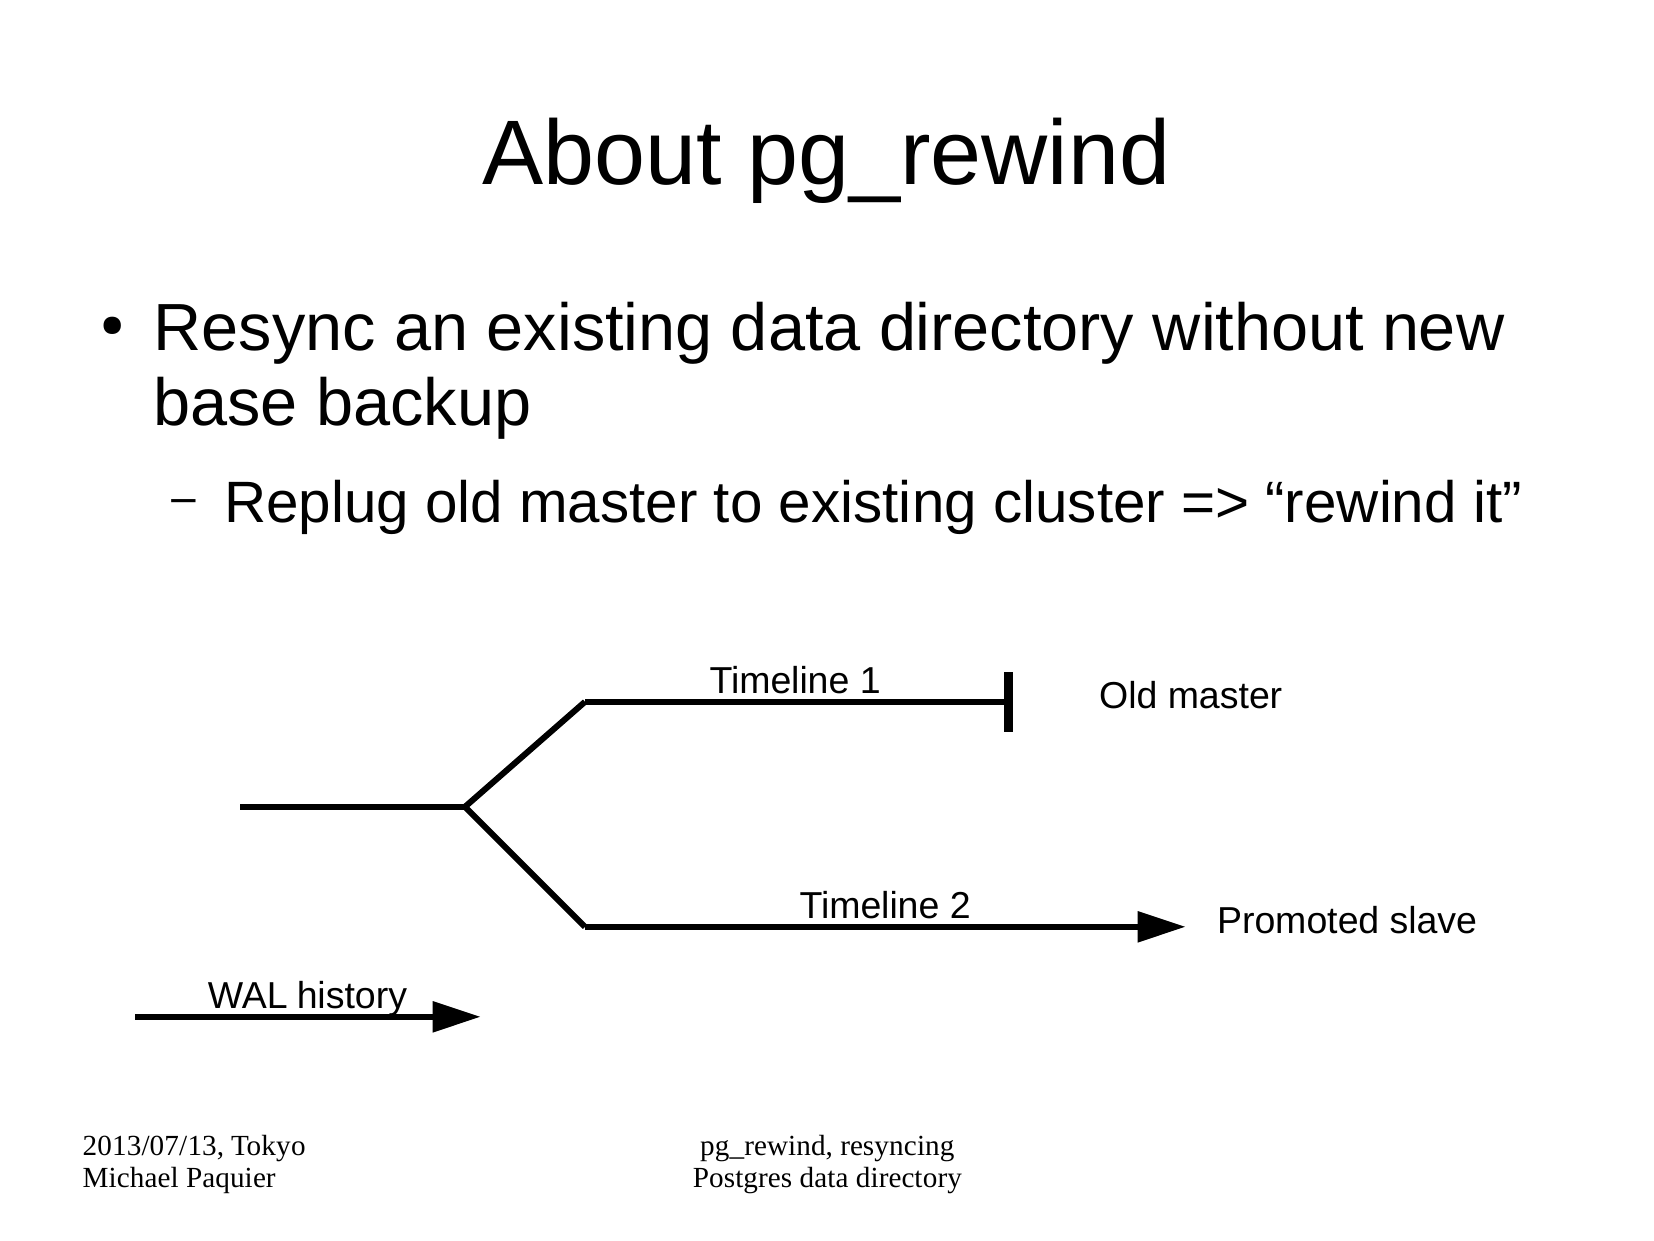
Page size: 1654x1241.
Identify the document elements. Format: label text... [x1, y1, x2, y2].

title About pg_rewind [82, 49, 1571, 257]
list Resync an existing data directory without new base backup Replug old master to existing cluster => “rewind it” [82, 290, 1571, 1010]
text_box Promoted slave [1194, 885, 1501, 957]
text_box Old master [1076, 660, 1306, 732]
